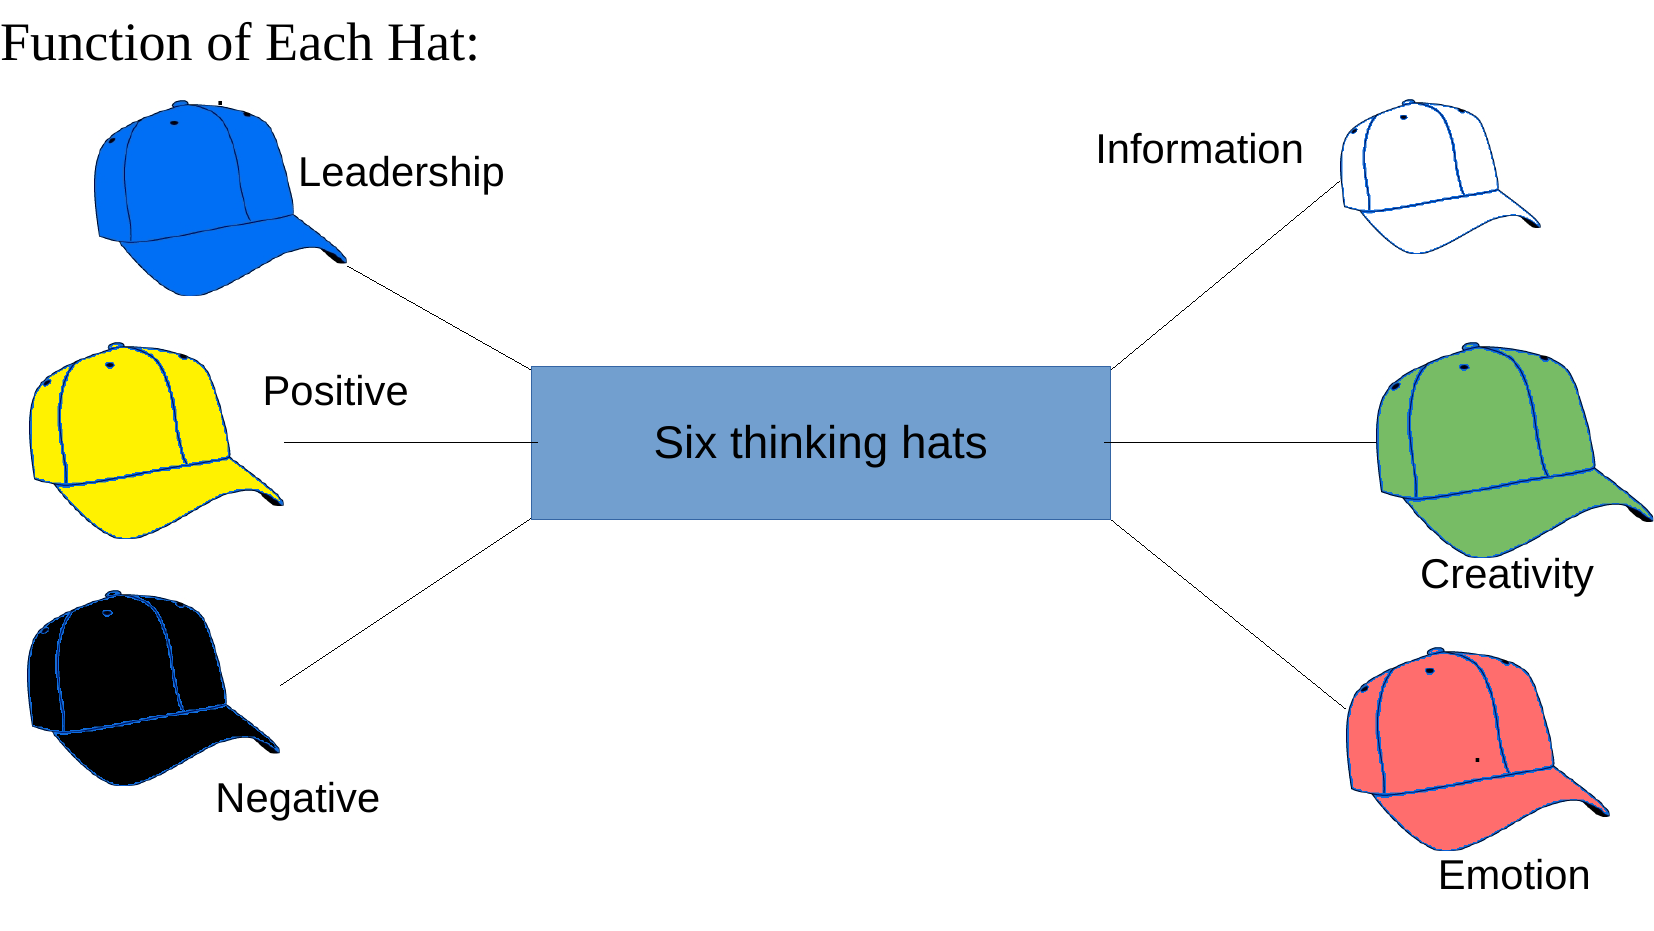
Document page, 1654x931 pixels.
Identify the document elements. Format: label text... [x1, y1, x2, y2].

title Function of Each Hat: [0, 11, 1489, 83]
text_box Information [1080, 118, 1320, 180]
text_box Creativity [1405, 543, 1644, 605]
picture [1376, 342, 1654, 558]
text_box Leadership [283, 141, 532, 204]
picture [94, 100, 347, 296]
picture [27, 590, 280, 786]
picture [1346, 647, 1610, 851]
picture [29, 342, 284, 539]
text_box Emotion [1423, 844, 1618, 906]
text_box Positive [248, 360, 436, 422]
text_box Negative [200, 767, 396, 830]
text_box Six thinking hats [531, 366, 1111, 520]
picture [1340, 99, 1541, 254]
